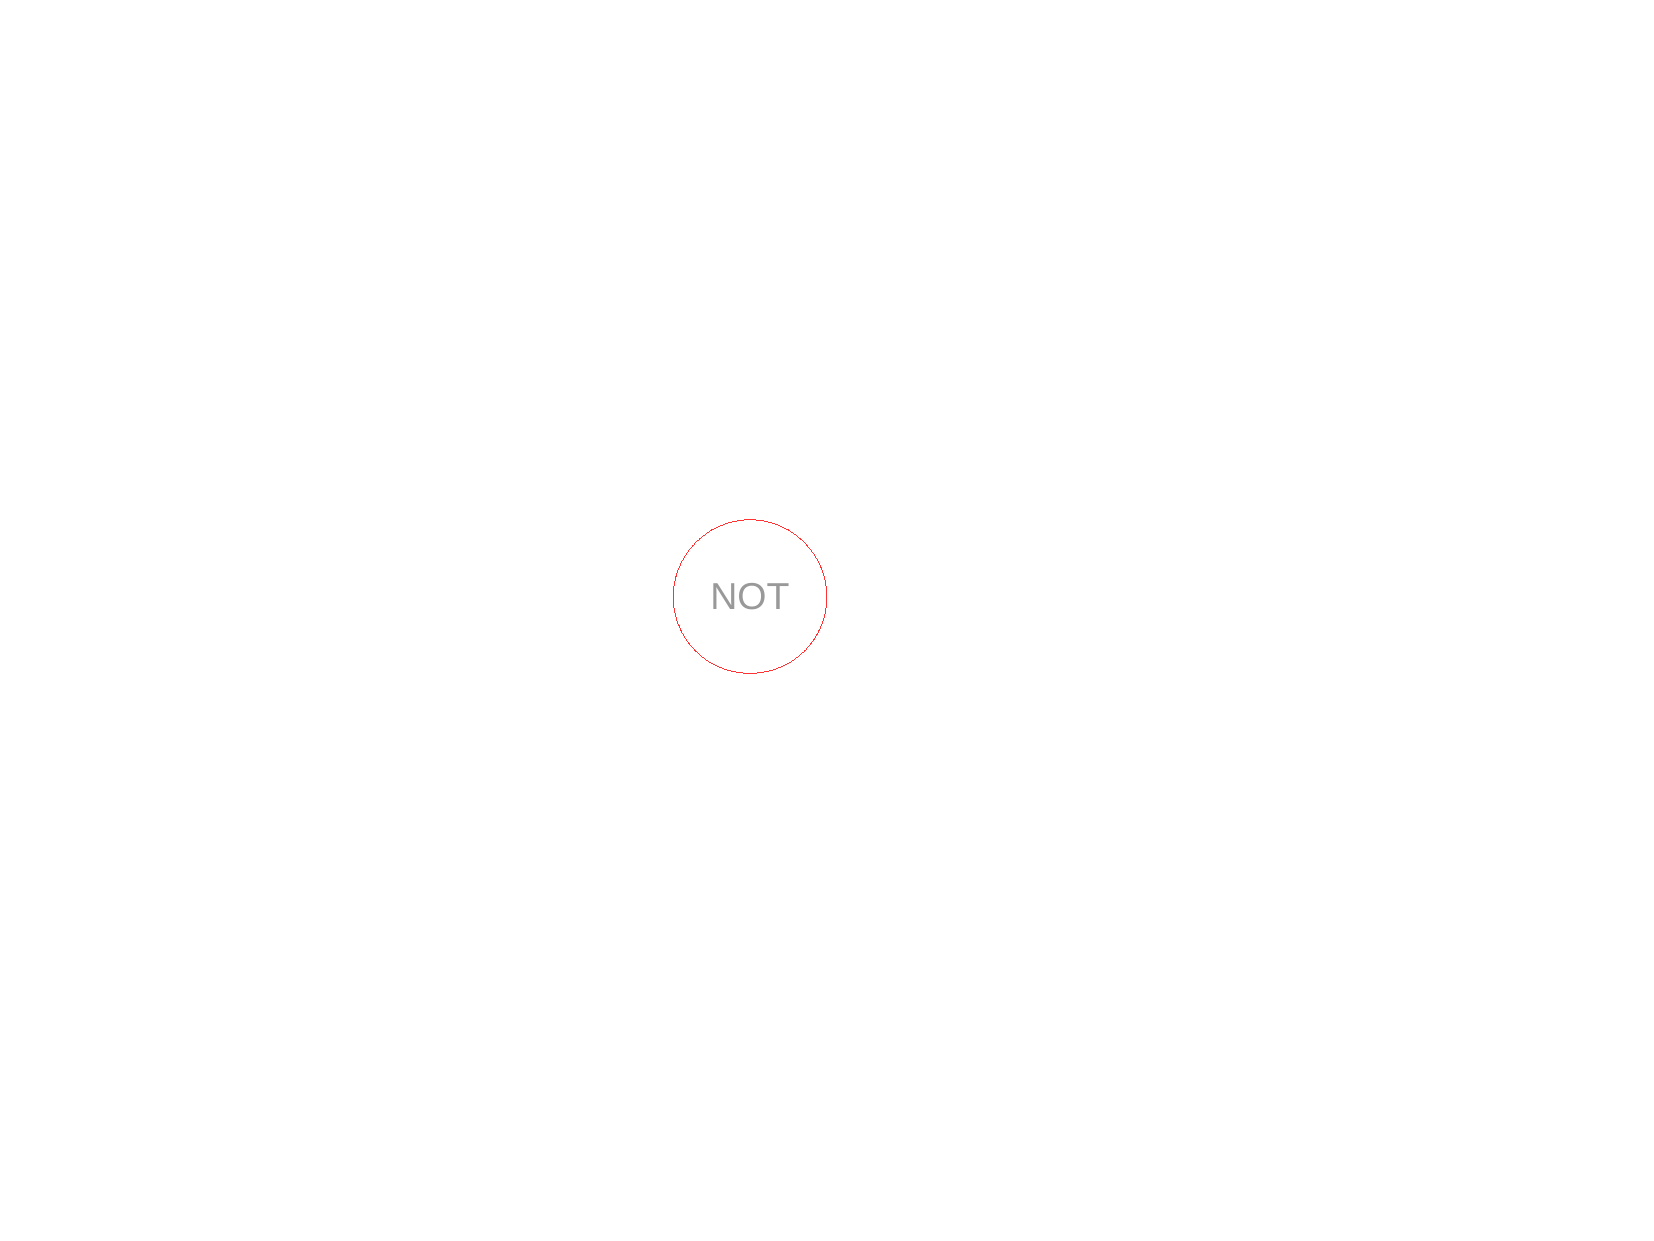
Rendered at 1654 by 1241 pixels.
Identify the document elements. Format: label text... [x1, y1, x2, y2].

text_box NOT [673, 519, 827, 674]
